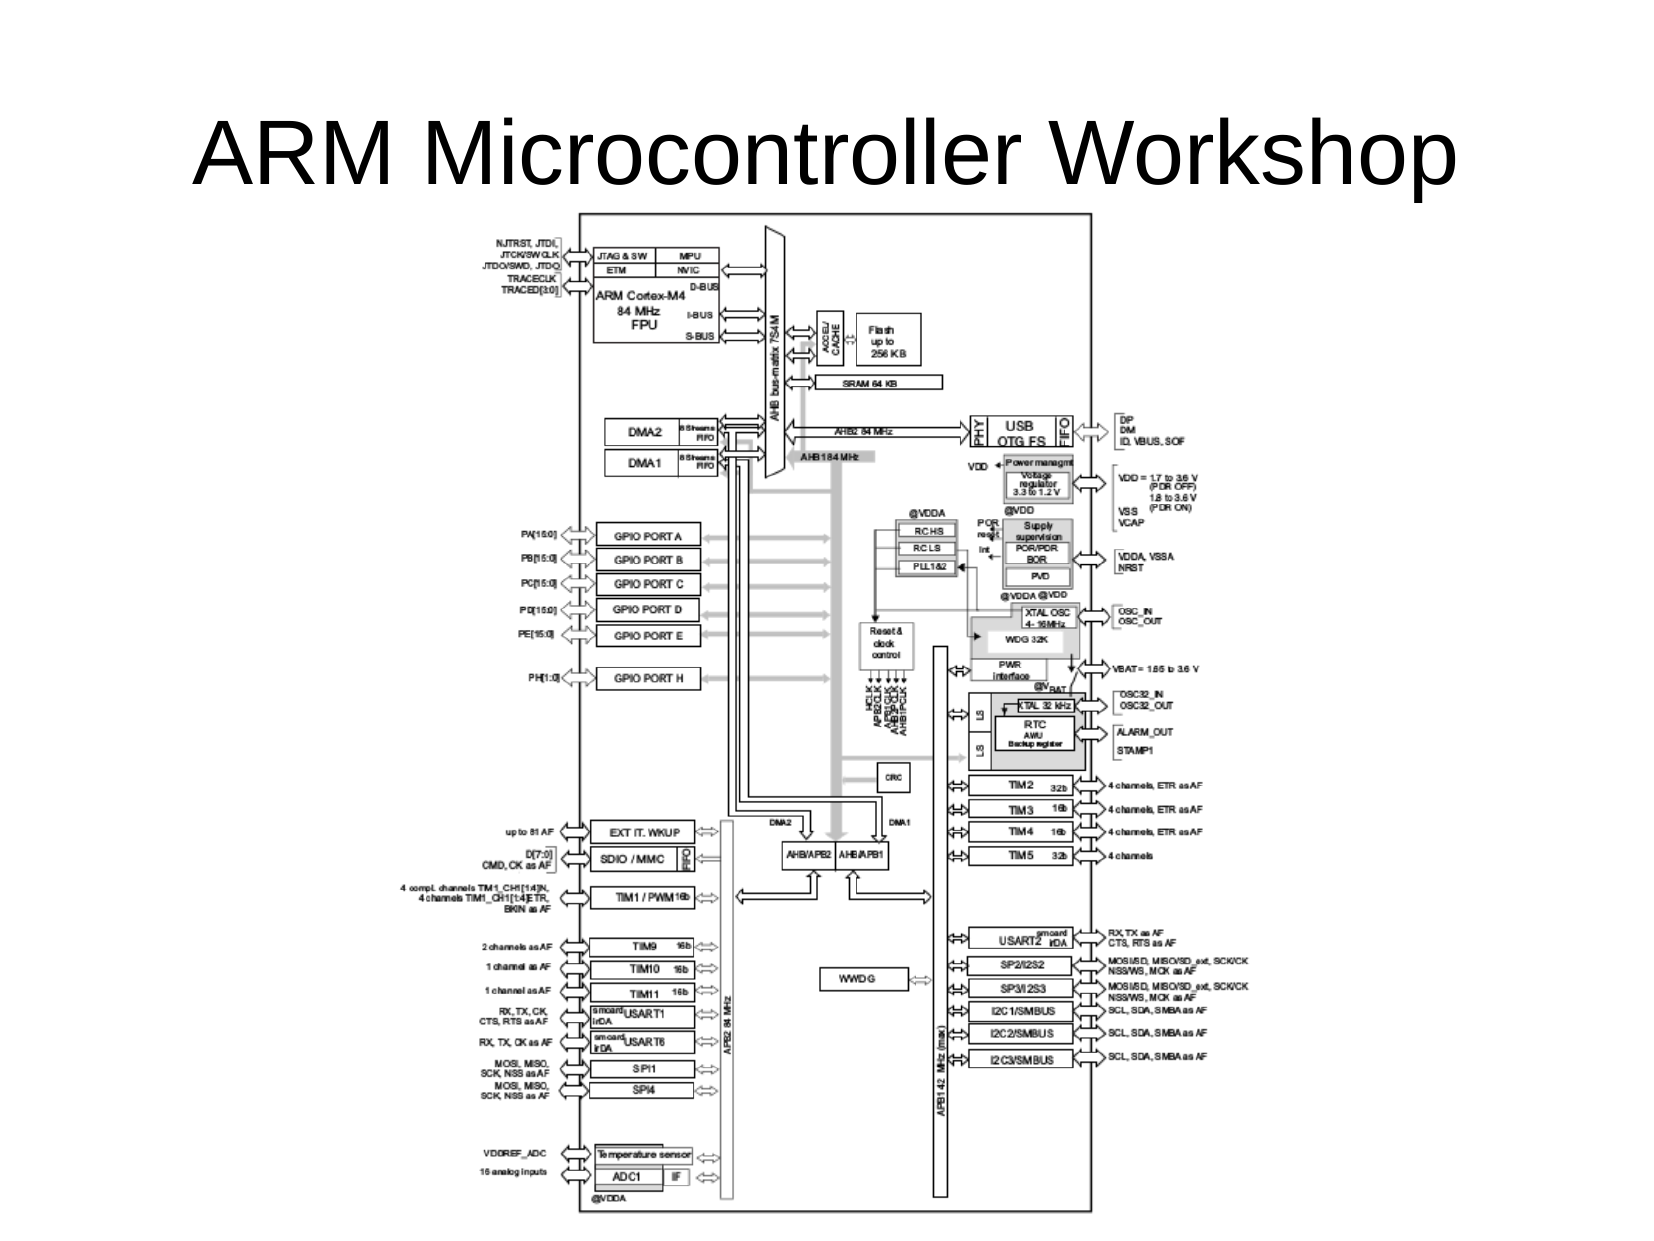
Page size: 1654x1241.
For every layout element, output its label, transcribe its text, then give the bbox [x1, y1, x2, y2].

title ARM Microcontroller Workshop [82, 49, 1571, 257]
picture [397, 257, 1257, 1216]
